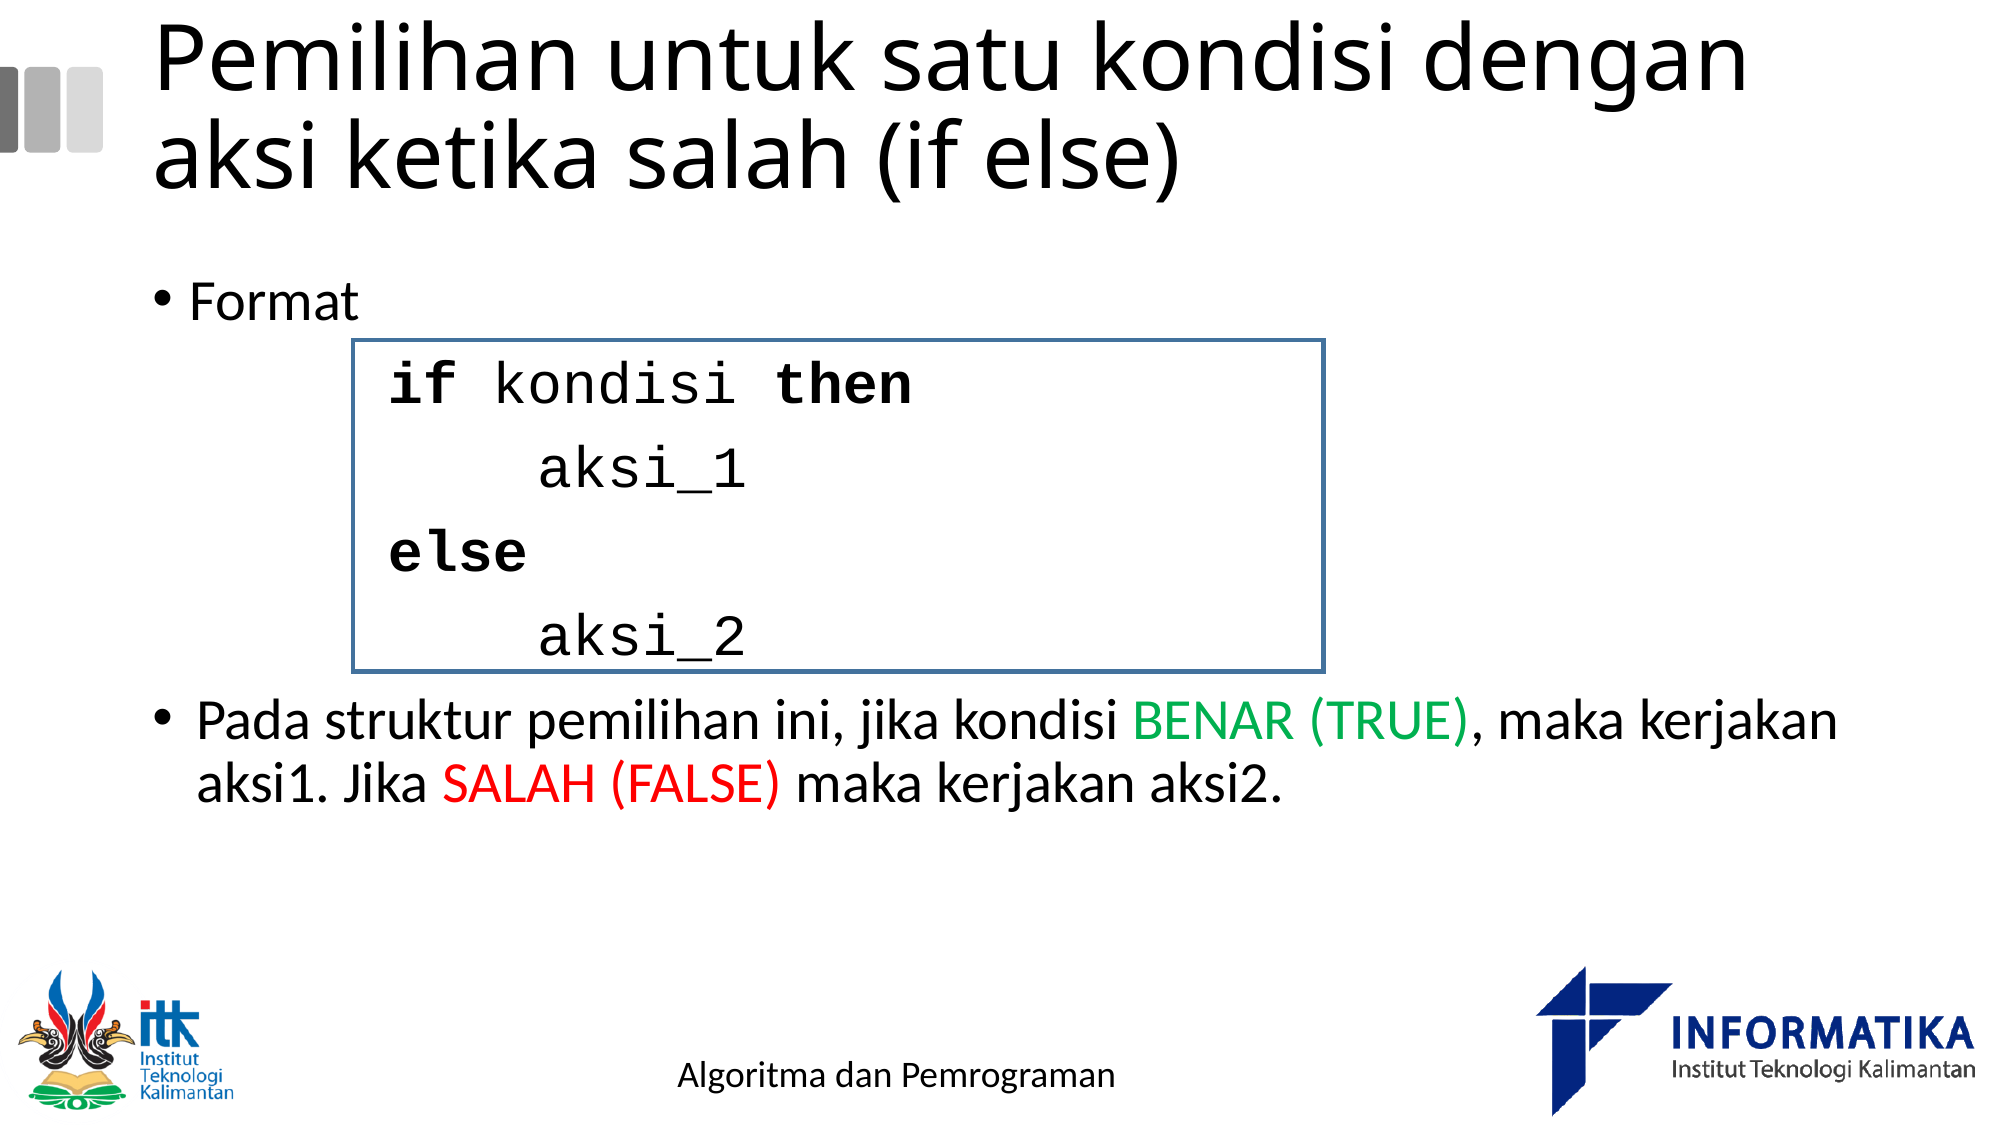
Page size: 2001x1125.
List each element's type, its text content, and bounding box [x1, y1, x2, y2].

picture [0, 935, 252, 1125]
text_box Algoritma dan Pemrograman [662, 1042, 1338, 1103]
text_box Format if kondisi then aksi_1 else aksi_2 Pada struktur pemilihan ini, jika kondisi BENAR (TRUE), maka kerjakan aksi1. Jika SALAH (FALSE) maka kerjakan aksi2. [137, 262, 1863, 977]
text_box Pemilihan untuk satu kondisi dengan aksi ketika salah (if else) [137, 1, 1863, 219]
picture [1534, 965, 1976, 1118]
